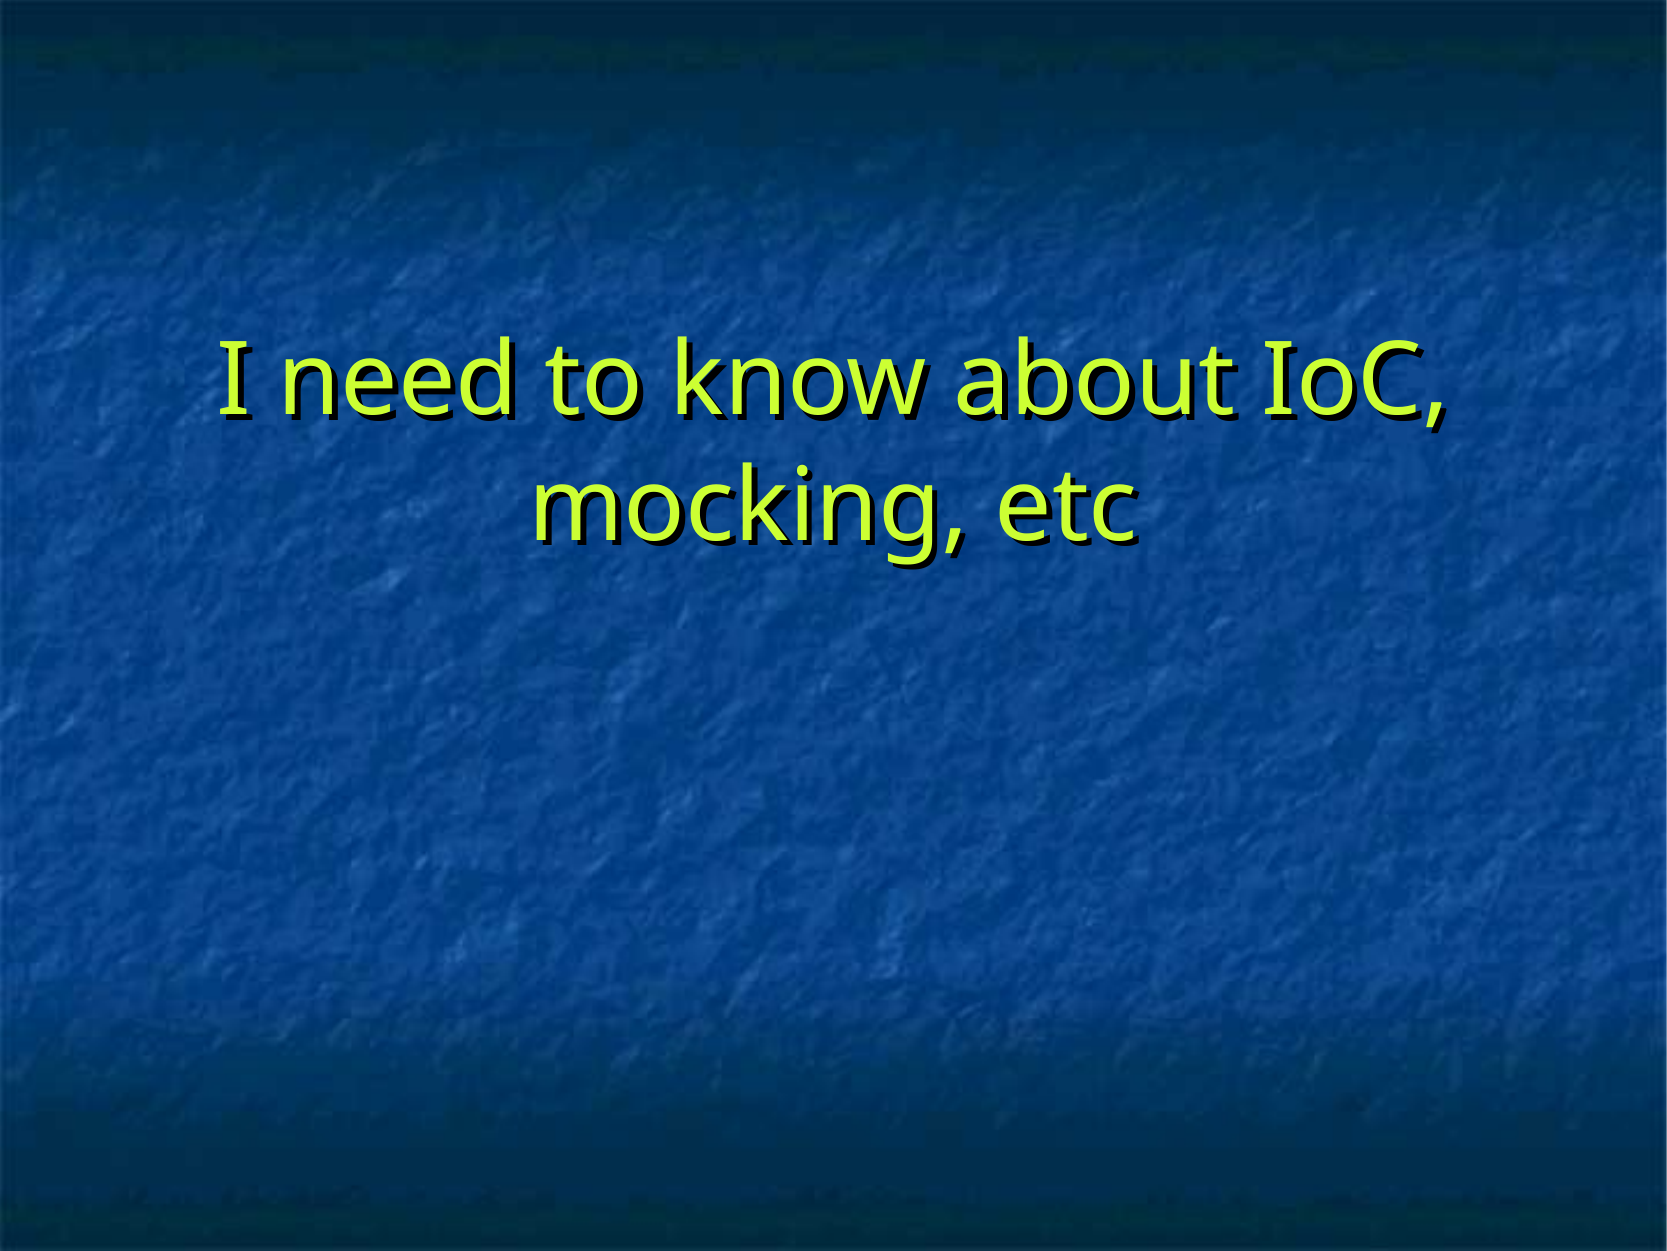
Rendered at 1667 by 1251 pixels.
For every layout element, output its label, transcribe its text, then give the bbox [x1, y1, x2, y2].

title I need to know about IoC, mocking, etc [125, 305, 1542, 640]
picture [0, 0, 1667, 1251]
